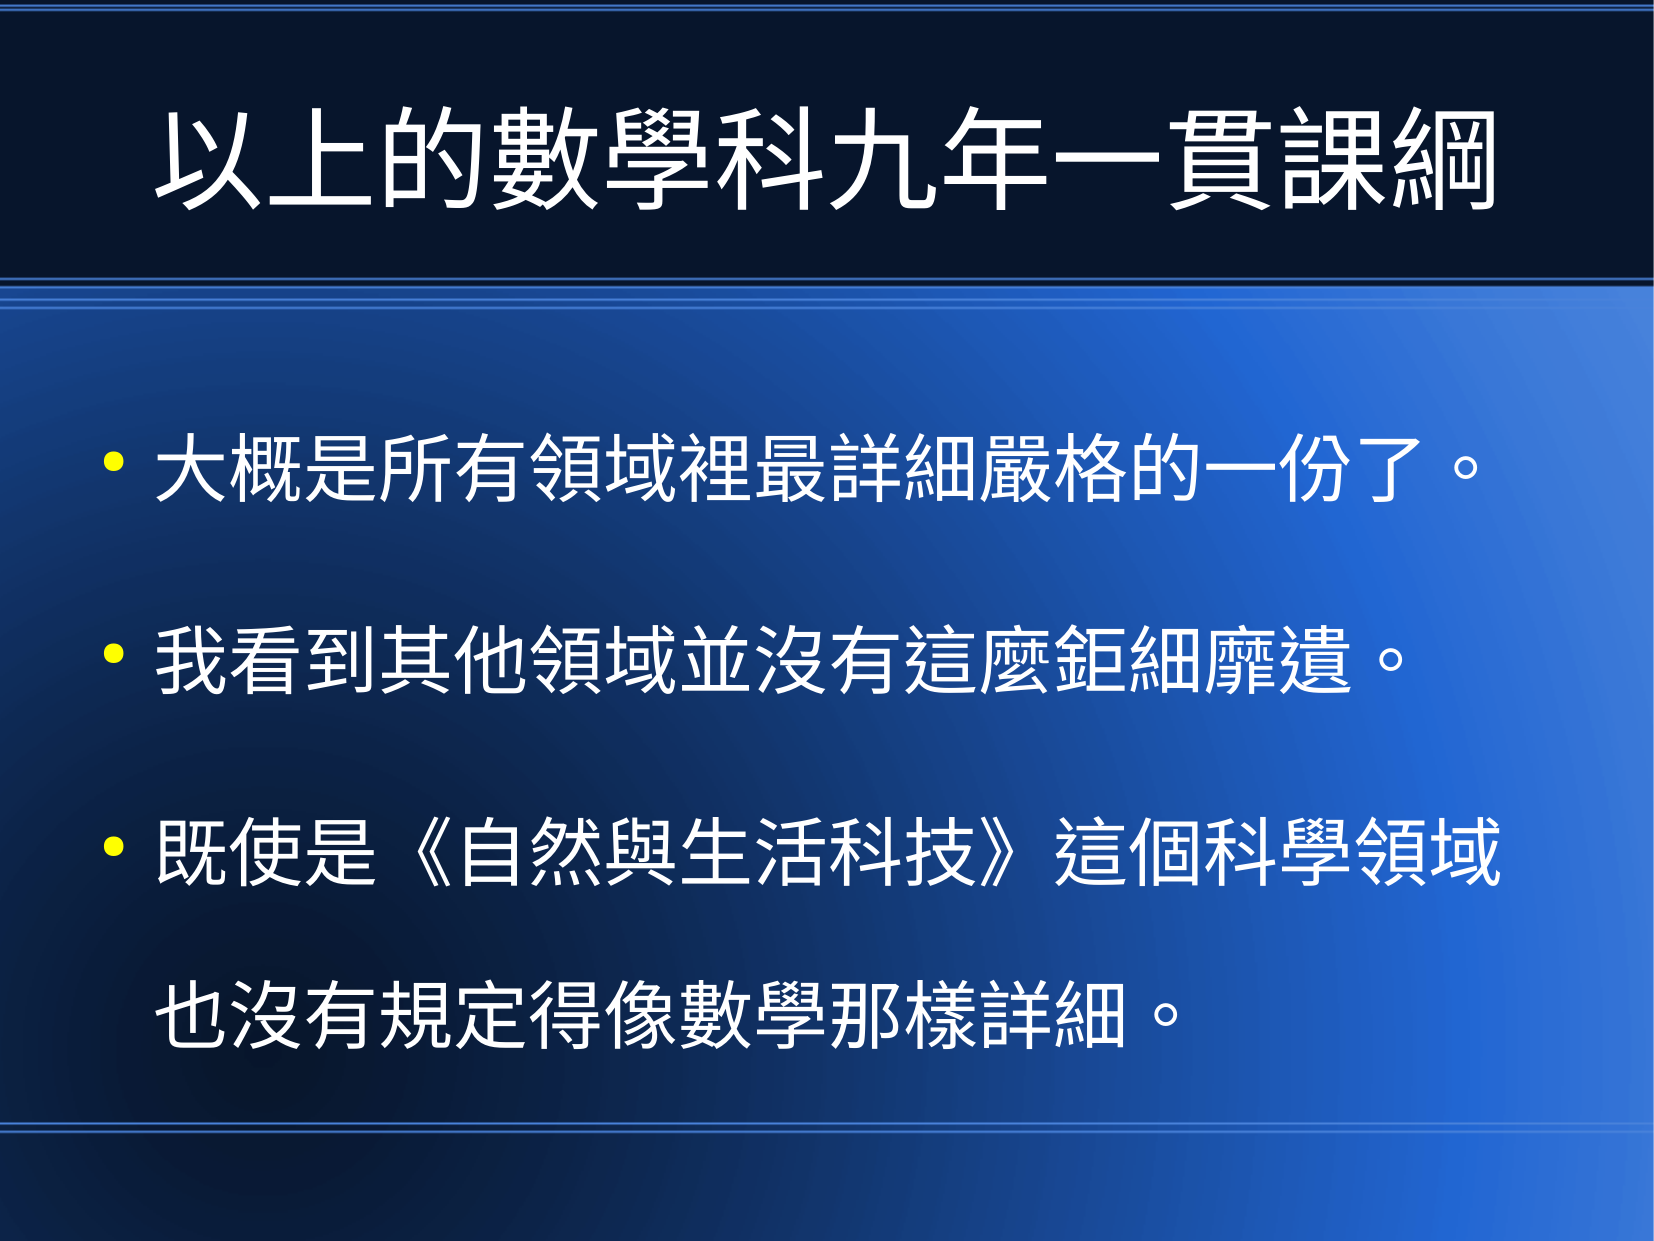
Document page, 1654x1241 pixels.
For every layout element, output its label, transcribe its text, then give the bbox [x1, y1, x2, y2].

list 大概是所有領域裡最詳細嚴格的一份了。 我看到其他領域並沒有這麼鉅細靡遺。 既使是《自然與生活科技》這個科學領域 也沒有規定得像數學那樣詳細。 [82, 355, 1571, 1241]
picture [0, 0, 1654, 1241]
title 以上的數學科九年一貫課綱 [82, 49, 1571, 257]
